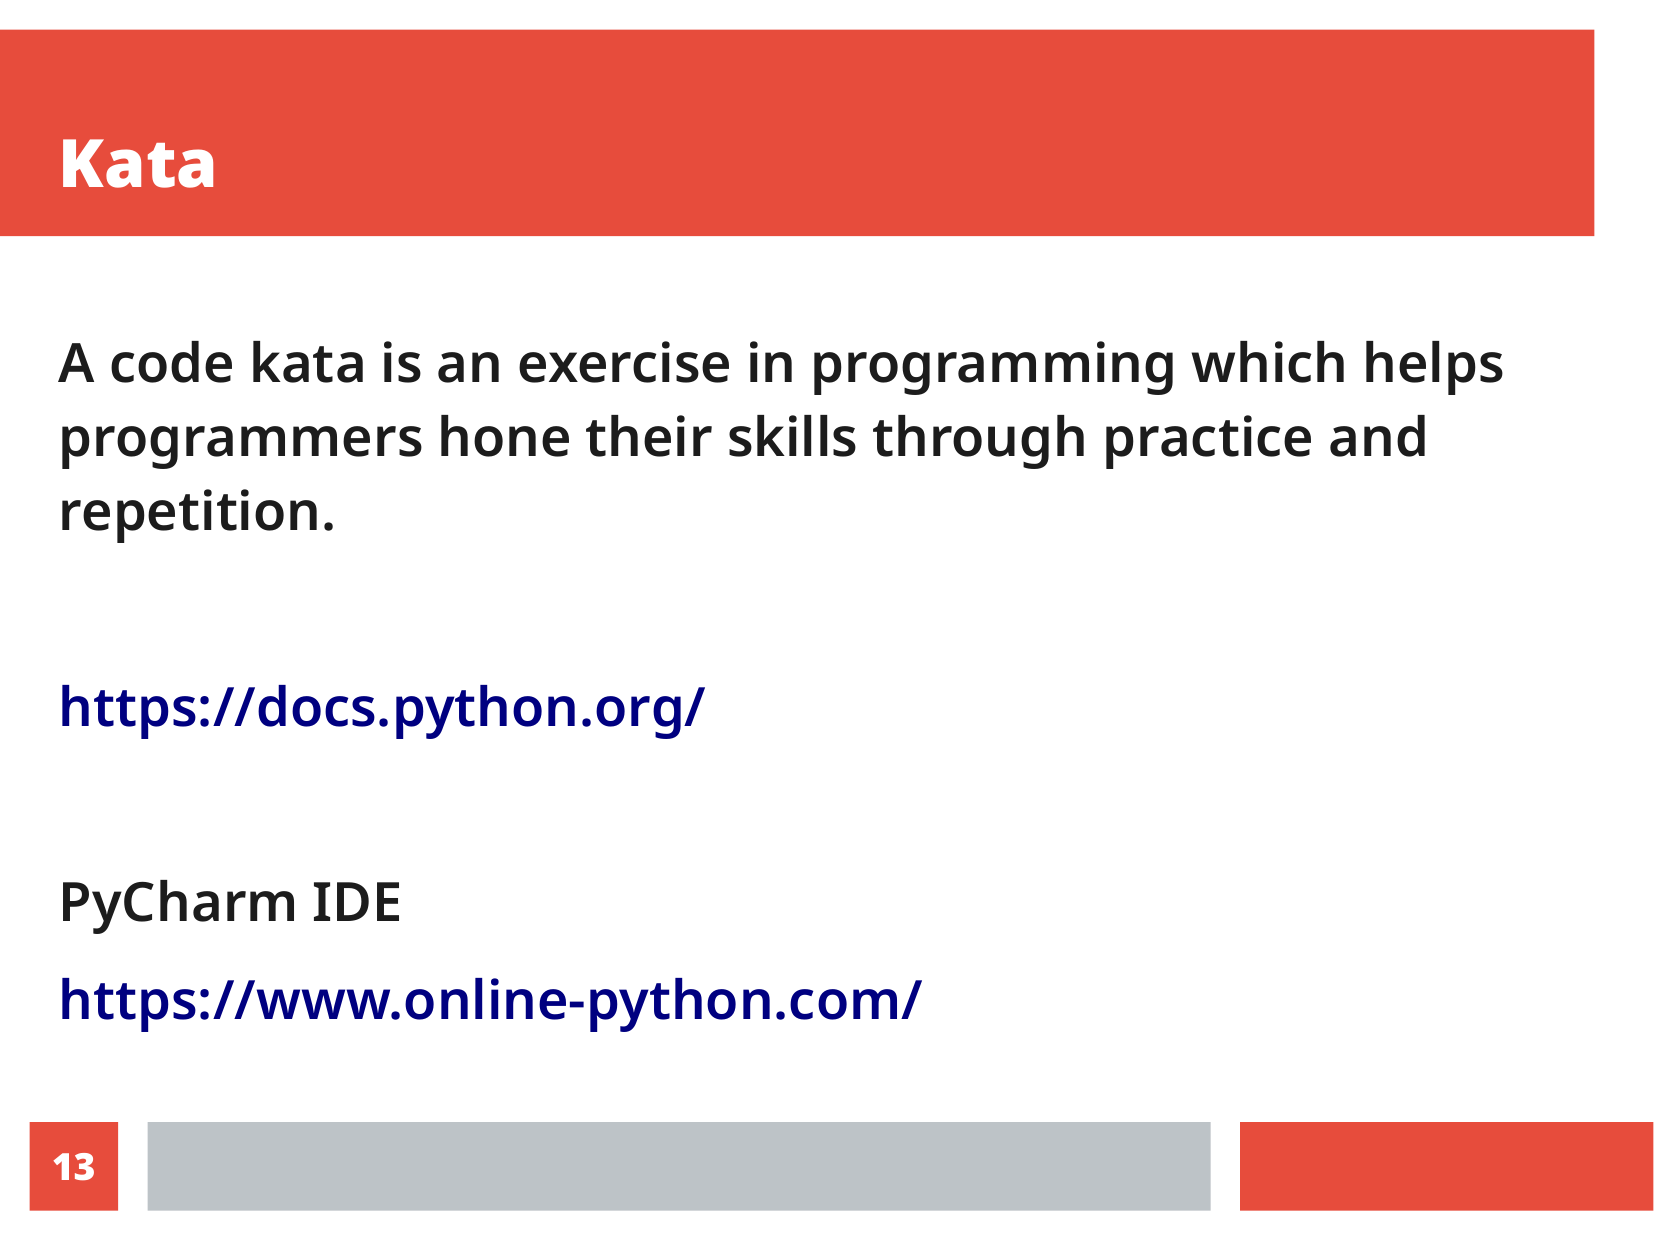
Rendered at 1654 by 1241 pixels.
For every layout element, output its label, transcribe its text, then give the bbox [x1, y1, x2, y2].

list A code kata is an exercise in programming which helps programmers hone their skills through practice and repetition. https://docs.python.org/ PyCharm IDE https://www.online-python.com/ [59, 324, 1565, 1093]
title Kata [59, 59, 1595, 207]
